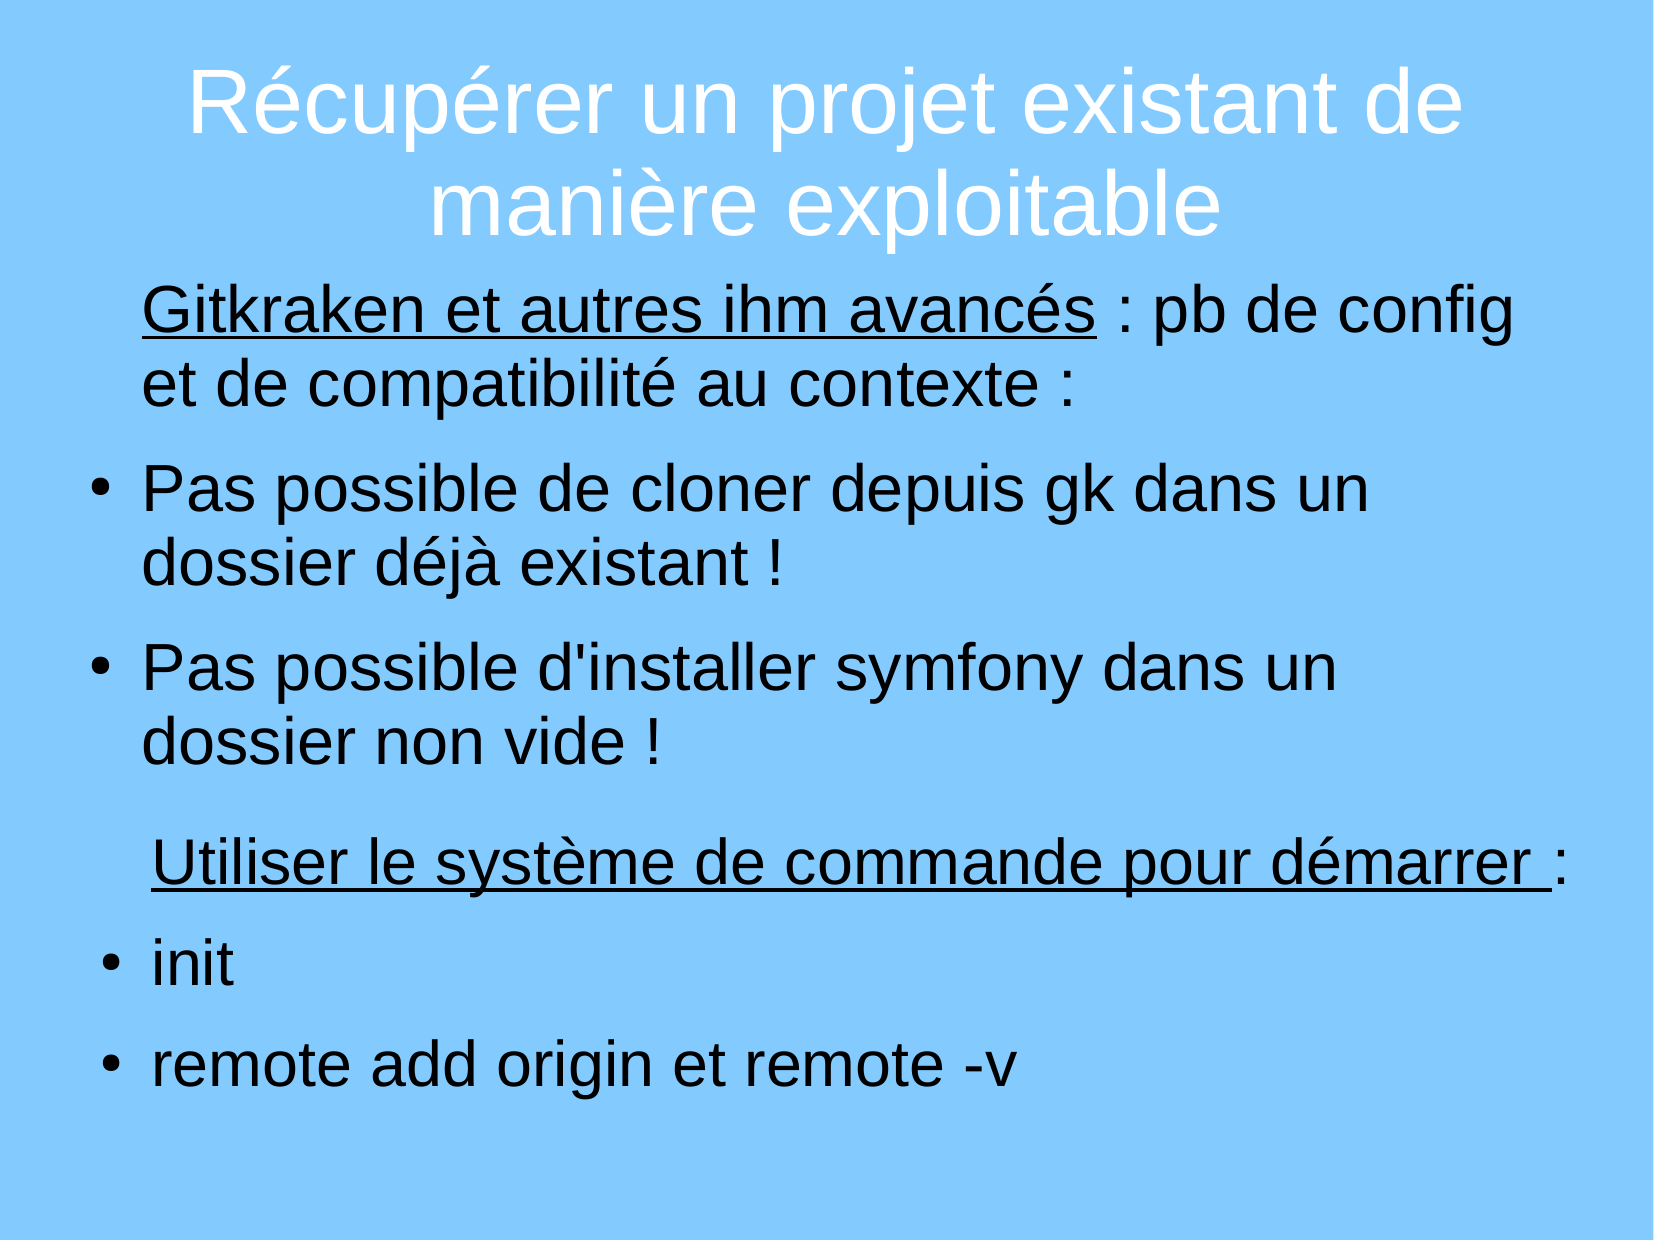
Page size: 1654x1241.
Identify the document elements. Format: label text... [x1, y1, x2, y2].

list Gitkraken et autres ihm avancés : pb de config et de compatibilité au contexte : Pas possible de cloner depuis gk dans un dossier déjà existant ! Pas possible d'installer symfony dans un dossier non vide ! [70, 271, 1559, 780]
title Récupérer un projet existant de manière exploitable [82, 49, 1571, 257]
list Utiliser le système de commande pour démarrer : init remote add origin et remote -v [82, 826, 1571, 1170]
